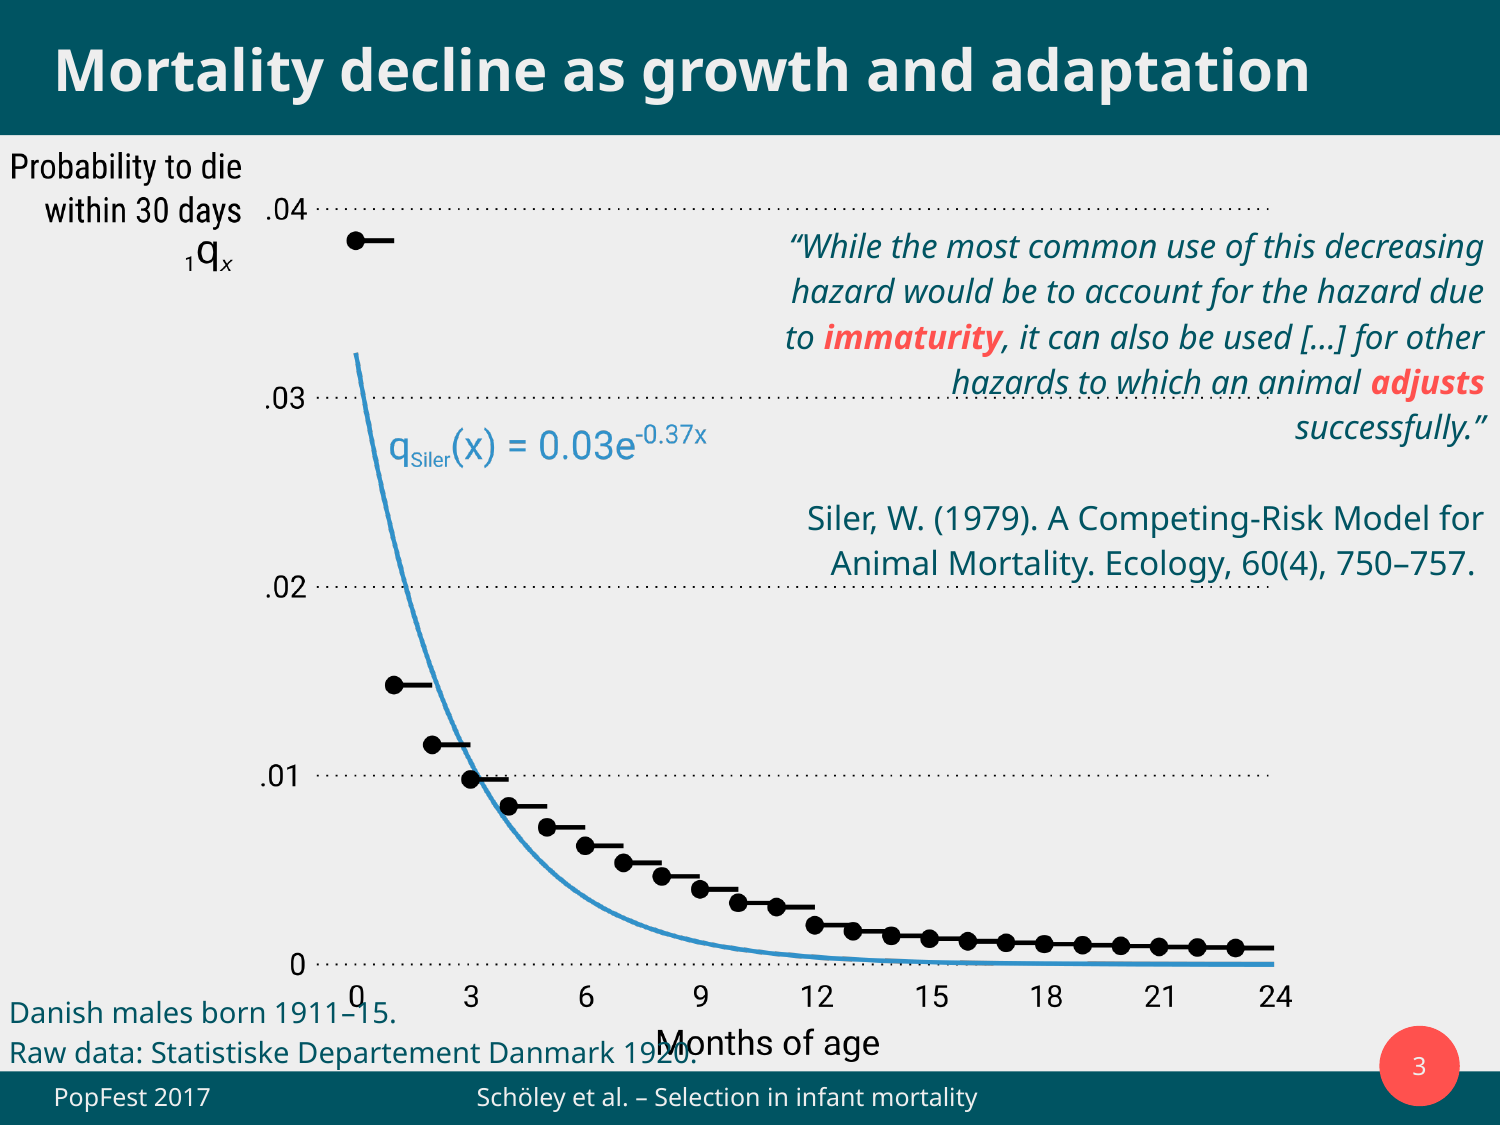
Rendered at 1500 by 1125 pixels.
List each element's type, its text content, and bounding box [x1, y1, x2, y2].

text_box Danish males born 1911–15. Raw data: Statistiske Departement Danmark 1920. [0, 984, 760, 1077]
title Mortality decline as growth and adaptation [53, 0, 1447, 141]
text_box “While the most common use of this decreasing hazard would be to account for the hazard due to immaturity, it can also be used [...] for other hazards to which an animal adjusts successfully.” Siler, W. (1979). A Competing-Risk Model for Animal Mortality. Ecology, 60(4), 750–757. [1292, 215, 1500, 581]
picture [12, 152, 1292, 1062]
